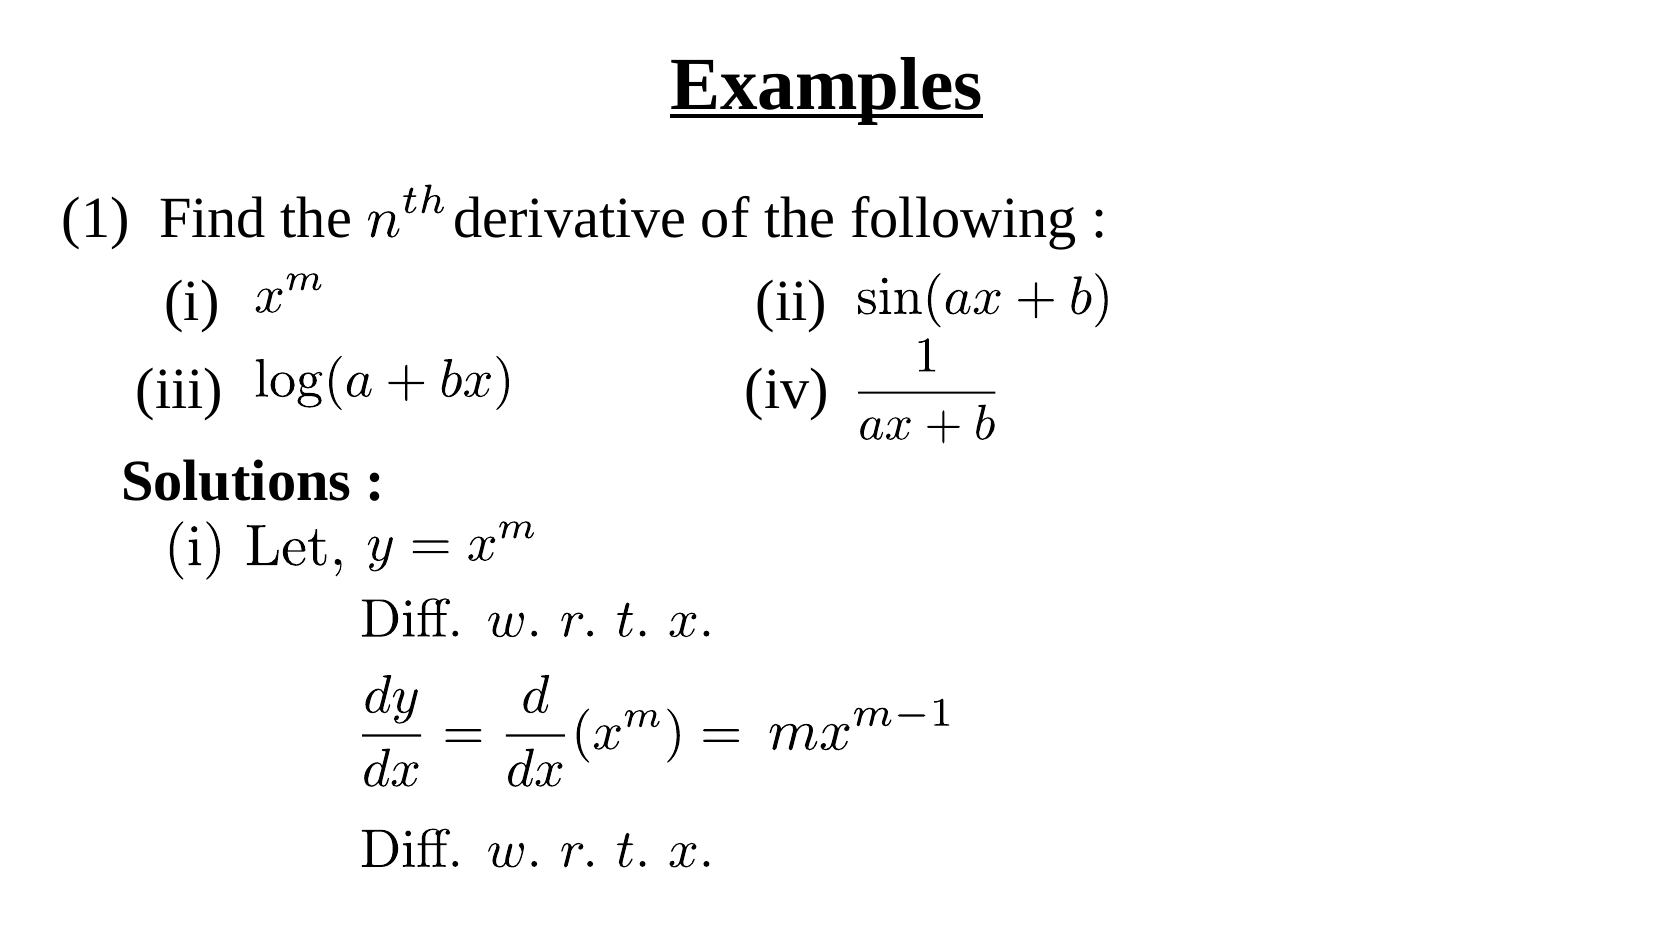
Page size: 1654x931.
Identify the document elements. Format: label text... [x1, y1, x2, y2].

text_box [367, 184, 444, 238]
text_box Examples [59, 35, 1595, 134]
text_box [769, 698, 950, 751]
text_box [167, 521, 342, 580]
text_box [858, 273, 1108, 328]
text_box [255, 273, 322, 313]
title (1) Find the derivative of the following : (i) (ii) (iii) (iv) Solutions : [47, 153, 1607, 886]
text_box [367, 521, 534, 572]
text_box [858, 338, 996, 444]
text_box [362, 675, 740, 787]
text_box [361, 828, 710, 868]
text_box [255, 355, 509, 410]
text_box [361, 598, 710, 638]
